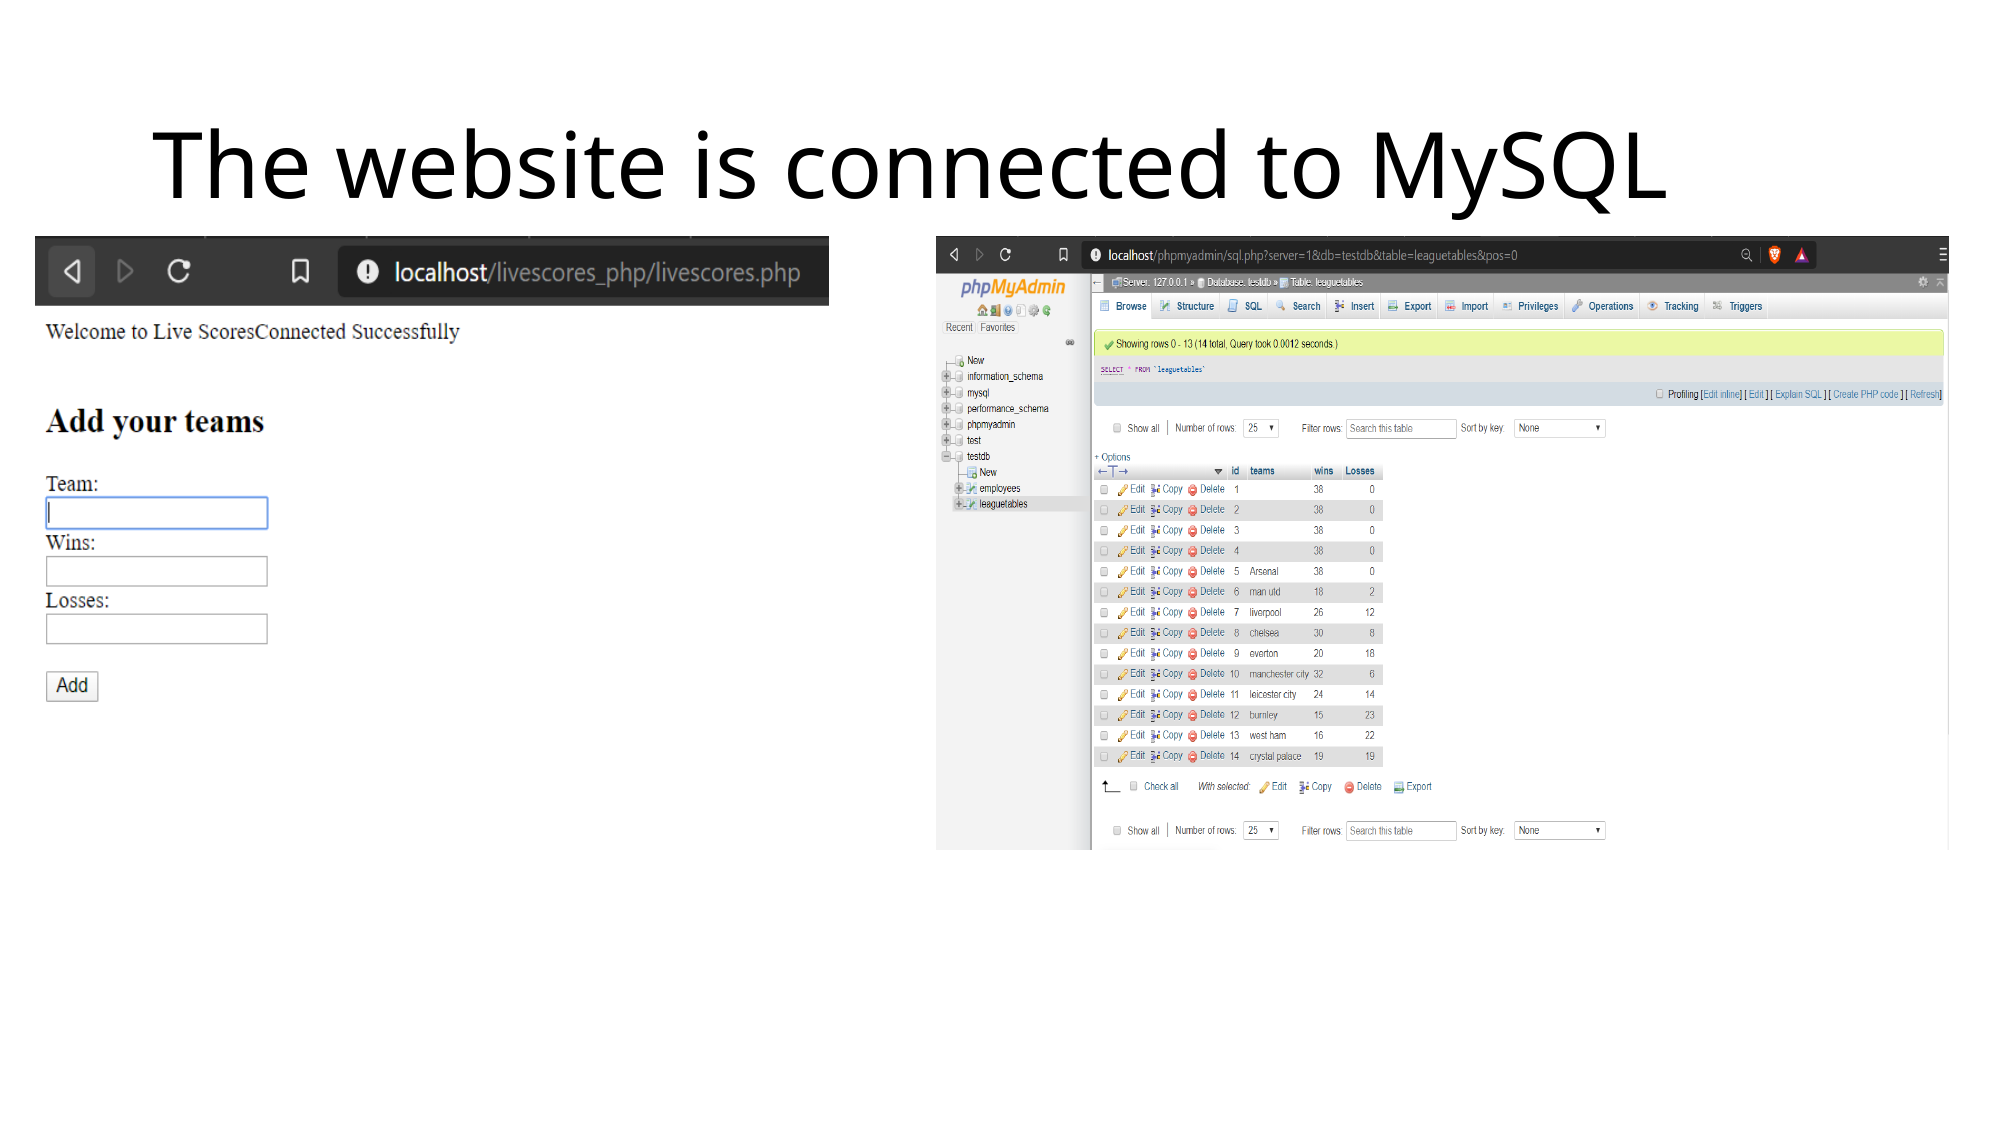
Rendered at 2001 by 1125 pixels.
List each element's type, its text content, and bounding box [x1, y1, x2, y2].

picture [35, 236, 829, 832]
title The website is connected to MySQL [137, 59, 1863, 278]
picture [936, 236, 1949, 851]
